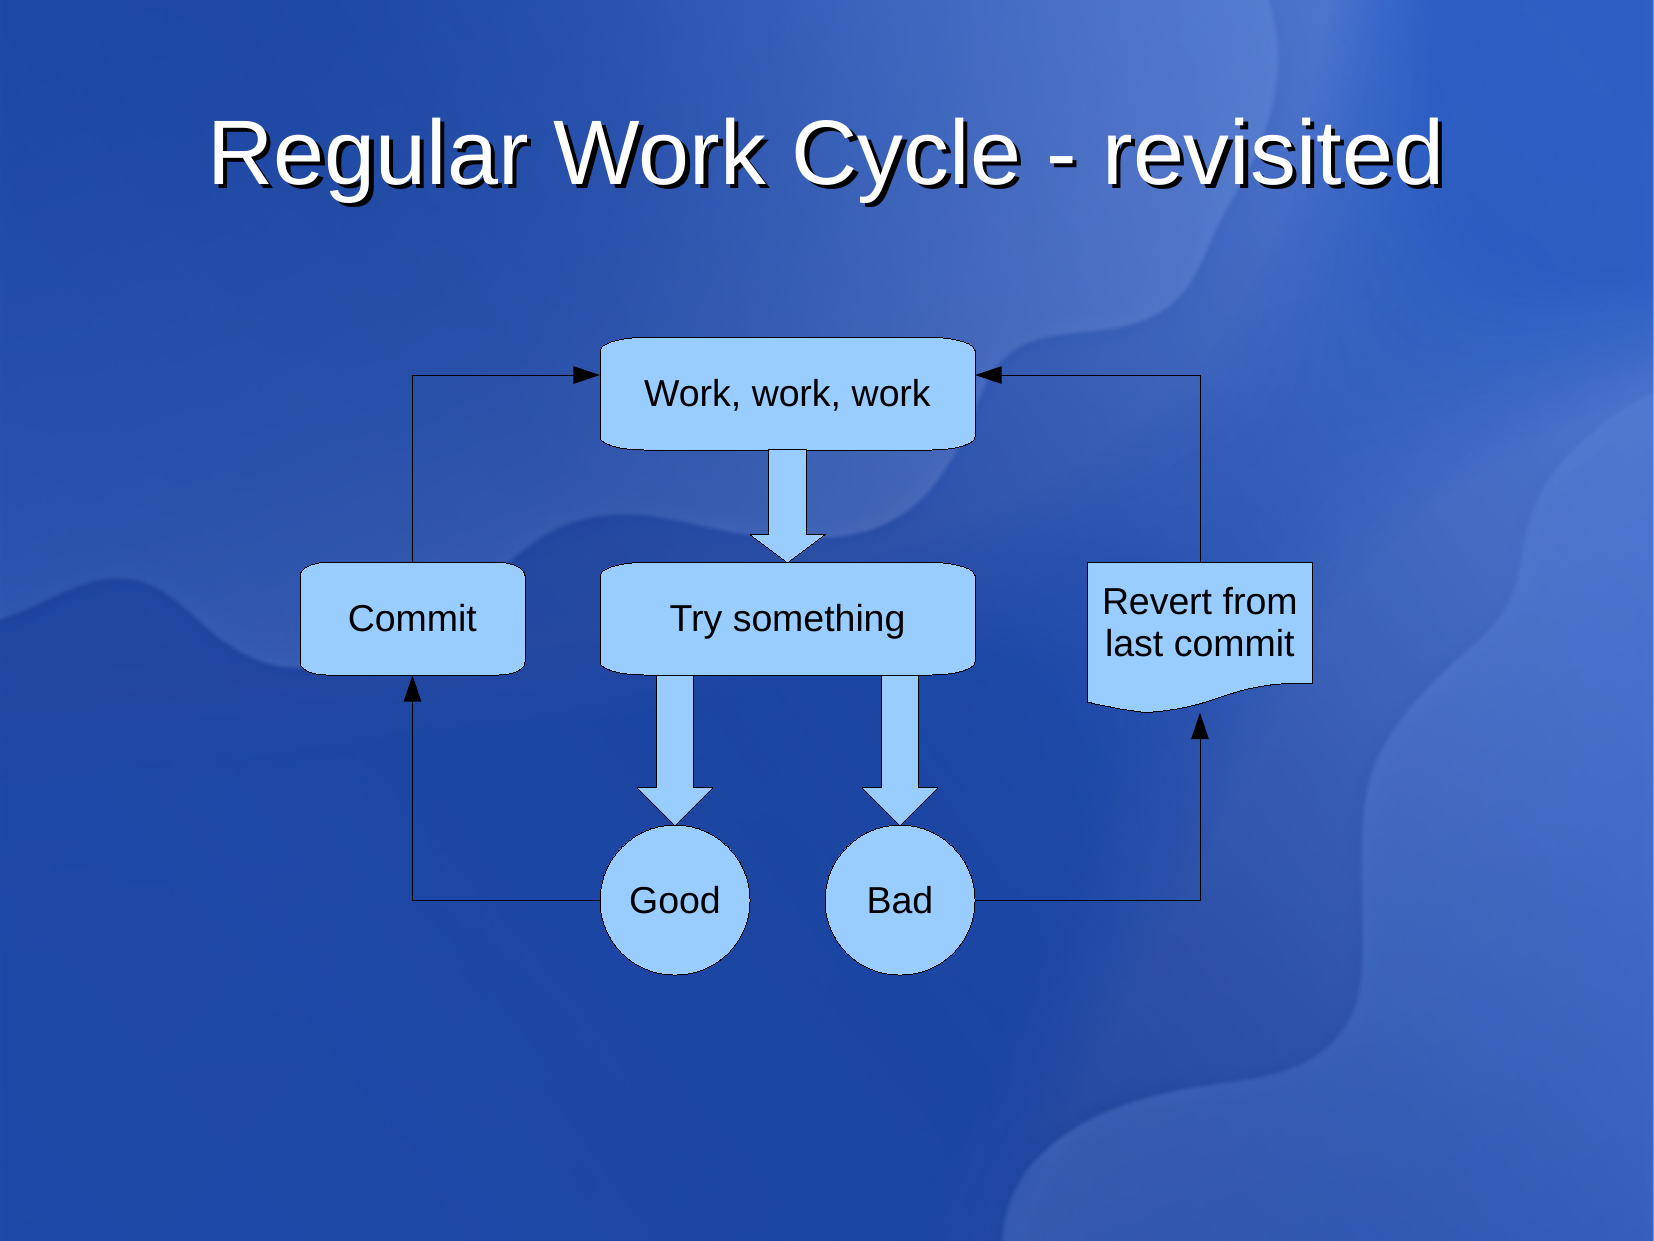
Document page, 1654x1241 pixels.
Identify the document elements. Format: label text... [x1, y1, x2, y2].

picture [0, 0, 1654, 1241]
text_box [750, 449, 826, 563]
text_box Good [600, 825, 751, 976]
text_box [637, 675, 713, 826]
text_box Revert from last commit [1087, 562, 1313, 713]
text_box Work, work, work [600, 337, 976, 451]
title Regular Work Cycle - revisited [82, 56, 1571, 250]
text_box [862, 675, 938, 826]
text_box Commit [300, 562, 526, 676]
text_box Bad [825, 825, 976, 976]
text_box Try something [600, 562, 976, 676]
